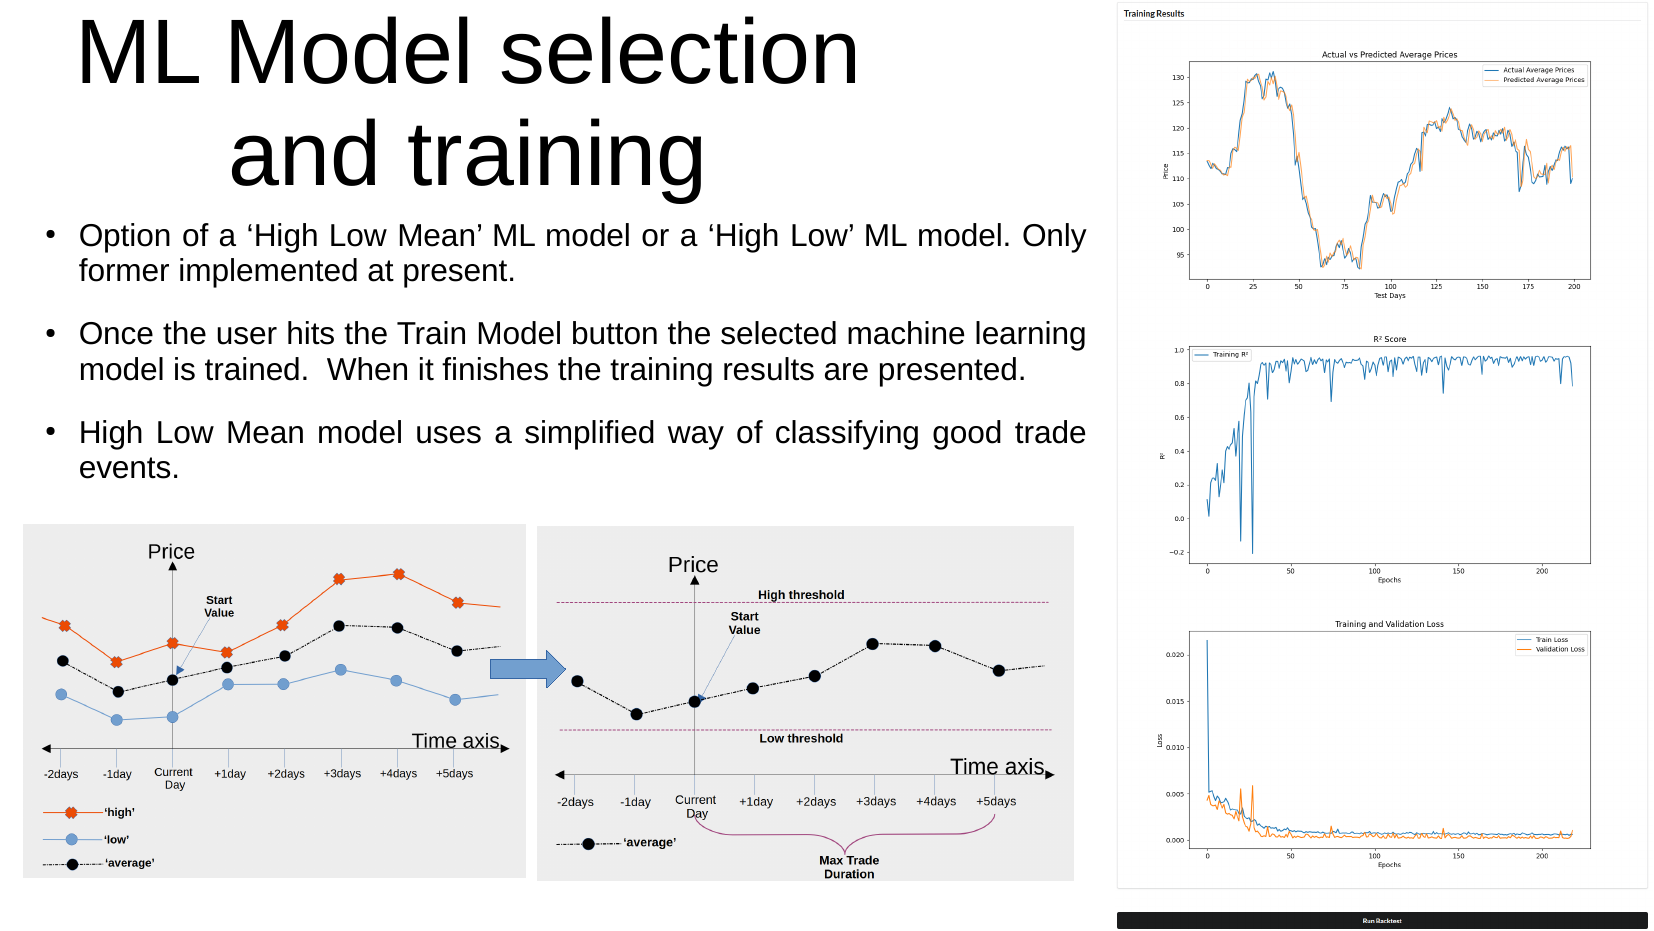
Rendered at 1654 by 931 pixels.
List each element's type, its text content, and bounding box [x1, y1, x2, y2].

picture [23, 524, 526, 878]
list Option of a ‘High Low Mean’ ML model or a ‘High Low’ ML model. Only former implemented at present. Once the user hits the Train Model button the selected machine learning model is trained. When it finishes the training results are presented. High Low Mean model uses a simplified way of classifying good trade events. [45, 217, 1088, 488]
picture [537, 526, 1074, 881]
title ML Model selection and training [0, 0, 938, 206]
picture [1115, 0, 1654, 931]
text_box [490, 650, 566, 688]
